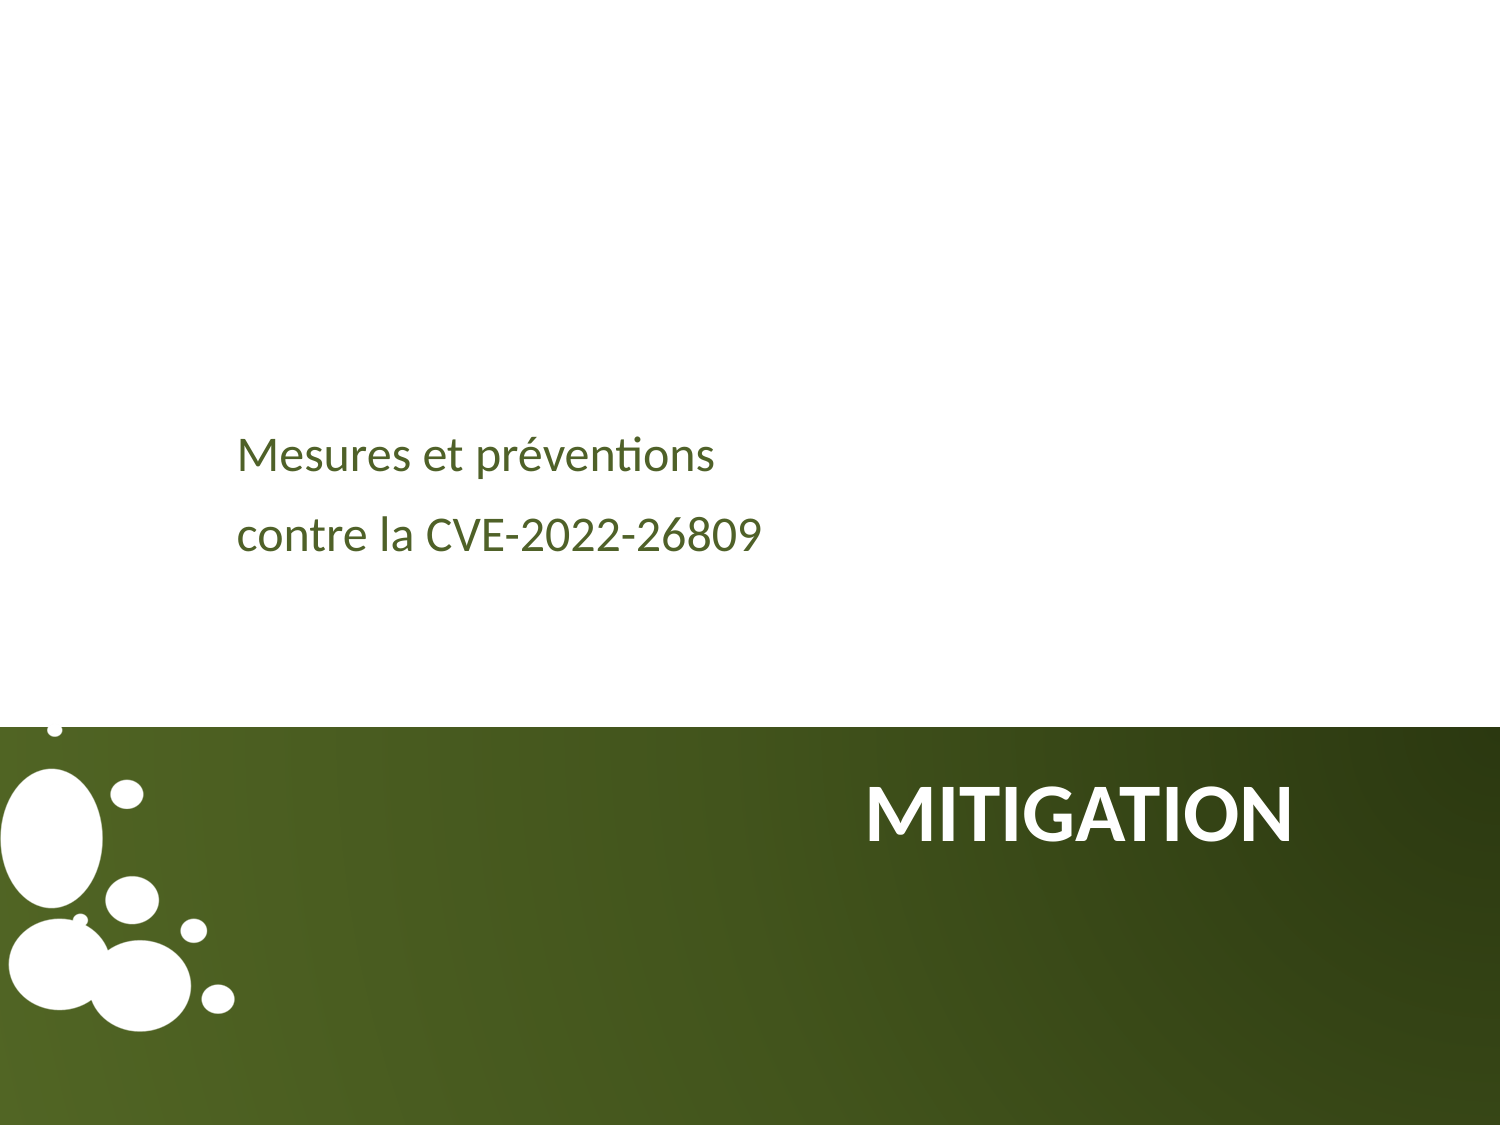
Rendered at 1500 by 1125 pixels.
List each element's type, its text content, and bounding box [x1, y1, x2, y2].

picture [0, 723, 1500, 1125]
title MITIGATION [456, 726, 1500, 915]
list Mesures et préventions contre la CVE-2022-26809 [236, 434, 1280, 638]
